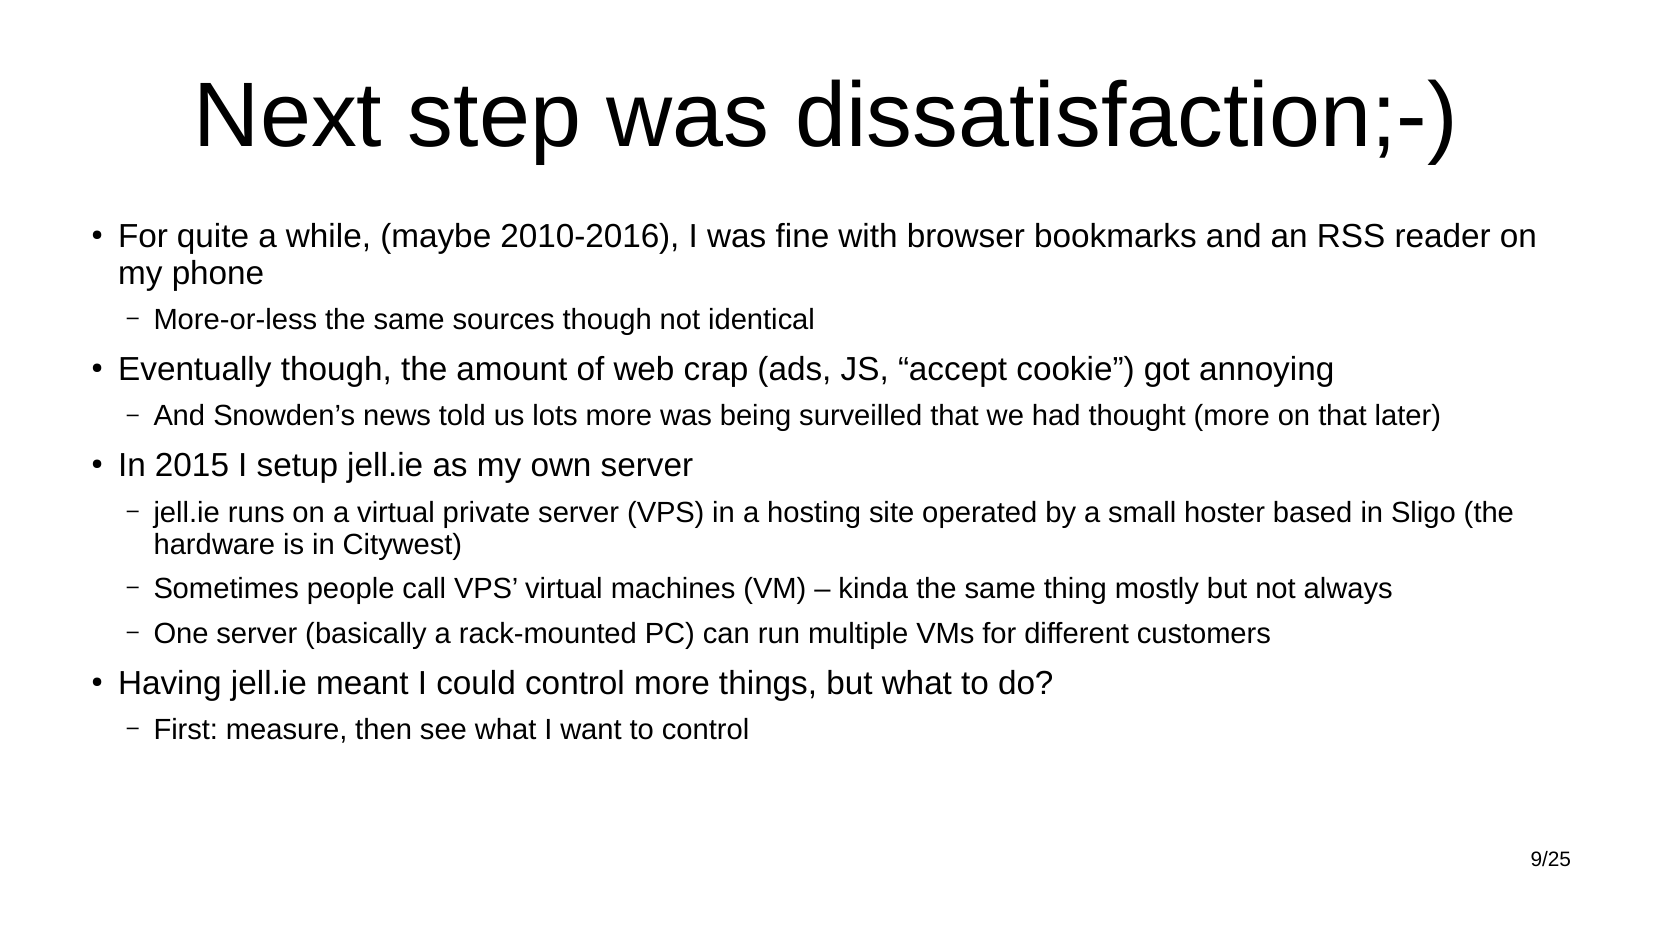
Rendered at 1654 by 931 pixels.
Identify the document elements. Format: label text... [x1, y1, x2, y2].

title Next step was dissatisfaction;-) [82, 37, 1571, 193]
list For quite a while, (maybe 2010-2016), I was fine with browser bookmarks and an RSS reader on my phone More-or-less the same sources though not identical Eventually though, the amount of web crap (ads, JS, “accept cookie”) got annoying And Snowden’s news told us lots more was being surveilled that we had thought (more on that later) In 2015 I setup jell.ie as my own server jell.ie runs on a virtual private server (VPS) in a hosting site operated by a small hoster based in Sligo (the hardware is in Citywest) Sometimes people call VPS’ virtual machines (VM) – kinda the same thing mostly but not always One server (basically a rack-mounted PC) can run multiple VMs for different customers Having jell.ie meant I could control more things, but what to do? First: measure, then see what I want to control [82, 217, 1571, 758]
